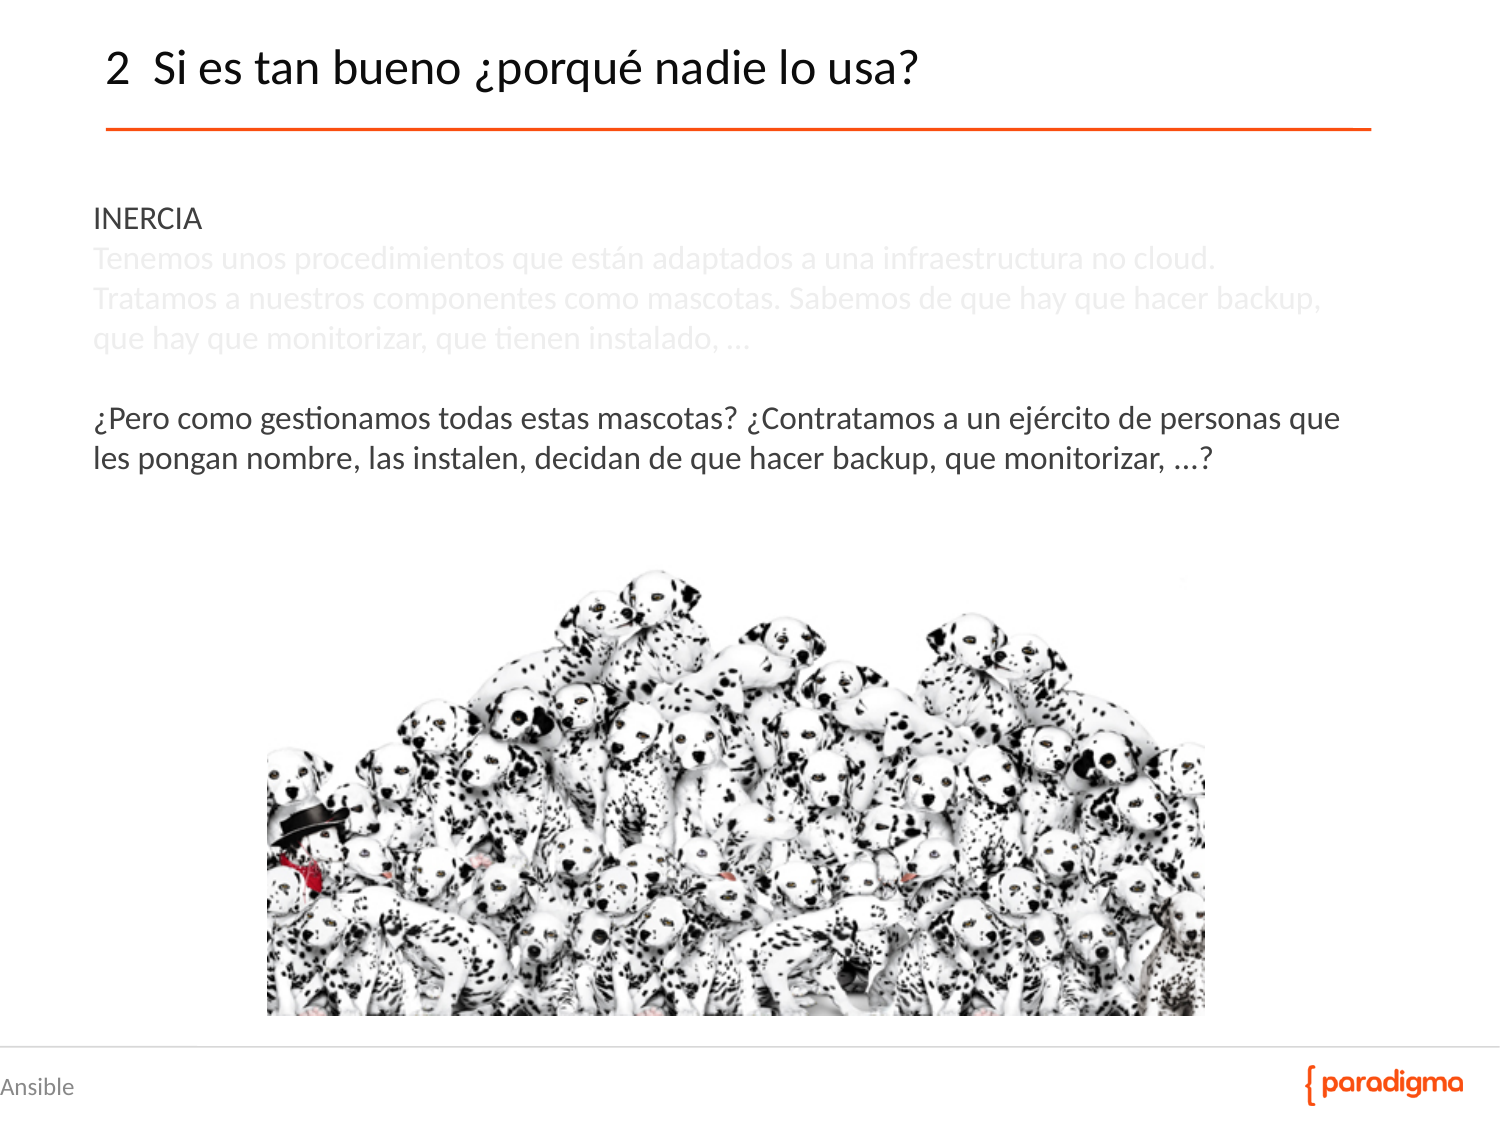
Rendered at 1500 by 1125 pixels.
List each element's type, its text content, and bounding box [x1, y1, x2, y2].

picture [1305, 1065, 1463, 1107]
text_box Ansible [0, 1048, 1223, 1125]
text_box Puedes meter una pastilla de segunda magnitud si te hace falta [124, 259, 1395, 1028]
text_box INERCIA Tenemos unos procedimientos que están adaptados a una infraestructura no cloud. Tratamos a nuestros componentes como mascotas. Sabemos de que hay que hacer backup, que hay que monitorizar, que tienen instalado, … ¿Pero como gestionamos todas estas mascotas? ¿Contratamos a un ejército de personas que les pongan nombre, las instalen, decidan de que hacer backup, que monitorizar, ...? [93, 188, 1382, 967]
text_box 2 Si es tan bueno ¿porqué nadie lo usa? [105, 0, 1395, 130]
picture [267, 564, 1205, 1016]
